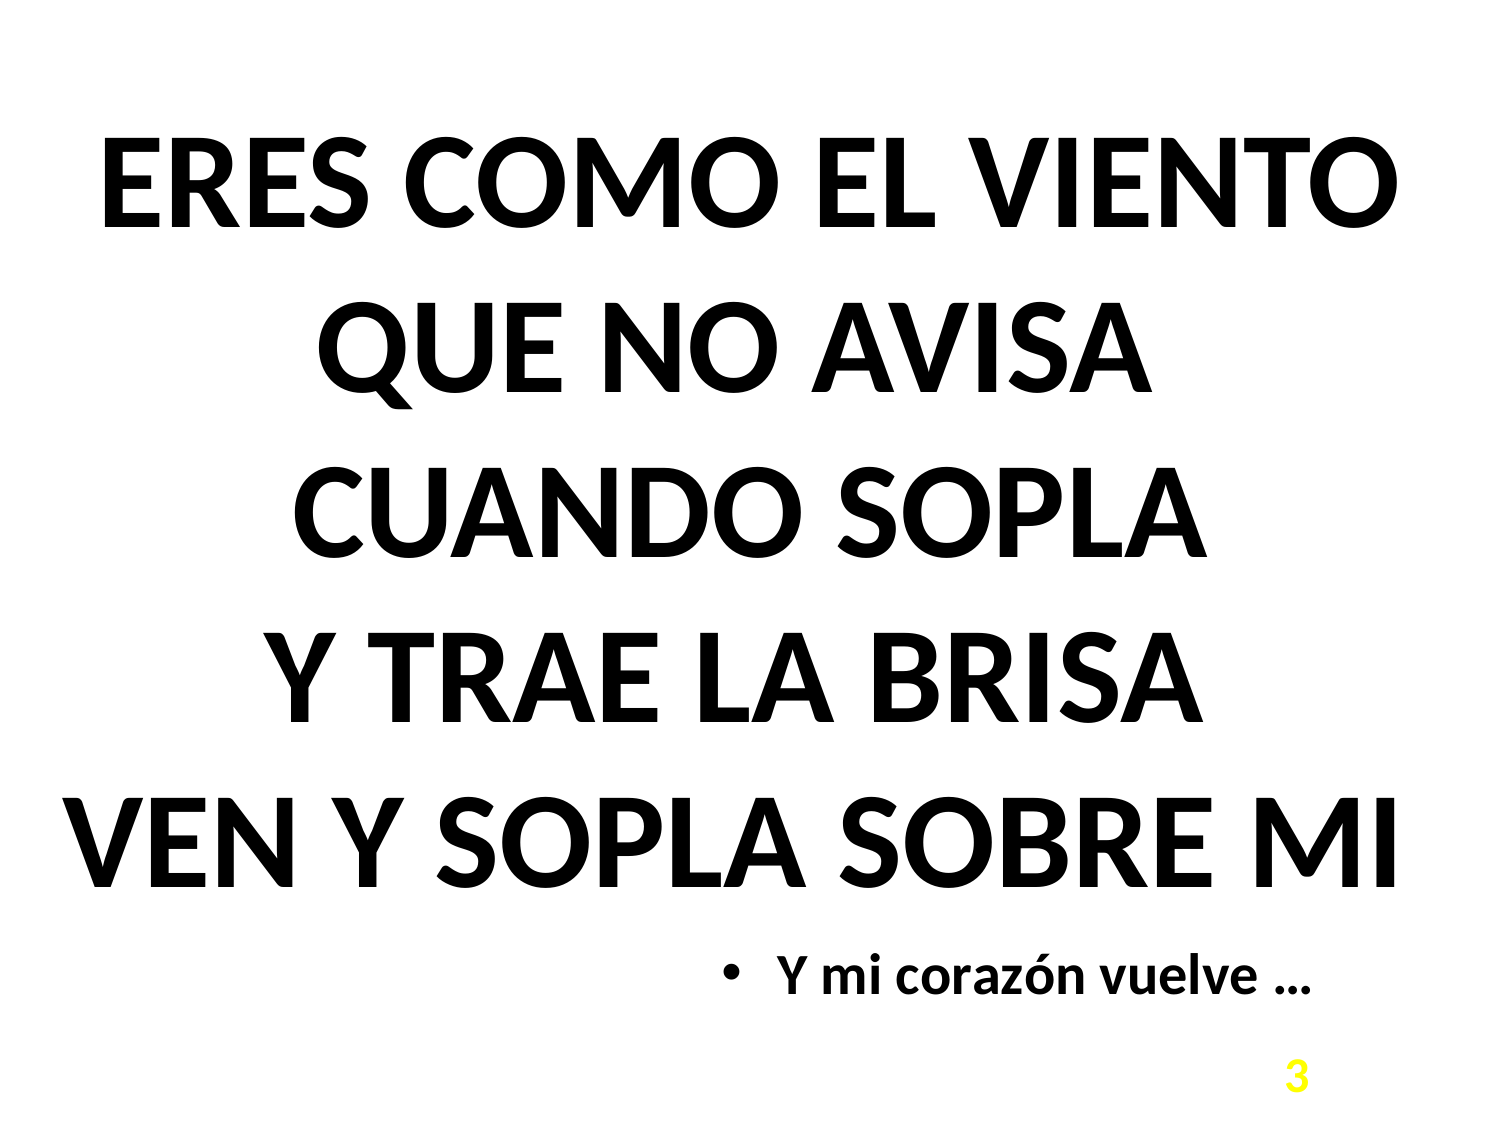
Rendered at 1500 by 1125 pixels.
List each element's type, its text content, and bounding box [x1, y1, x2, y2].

text_box <número> [974, 1042, 1325, 1103]
text_box Y mi corazón vuelve … [616, 928, 1329, 1012]
title ERES COMO EL VIENTO QUE NO AVISA CUANDO SOPLA Y TRAE LA BRISA VEN Y SOPLA SOBRE MI [0, 408, 1500, 597]
